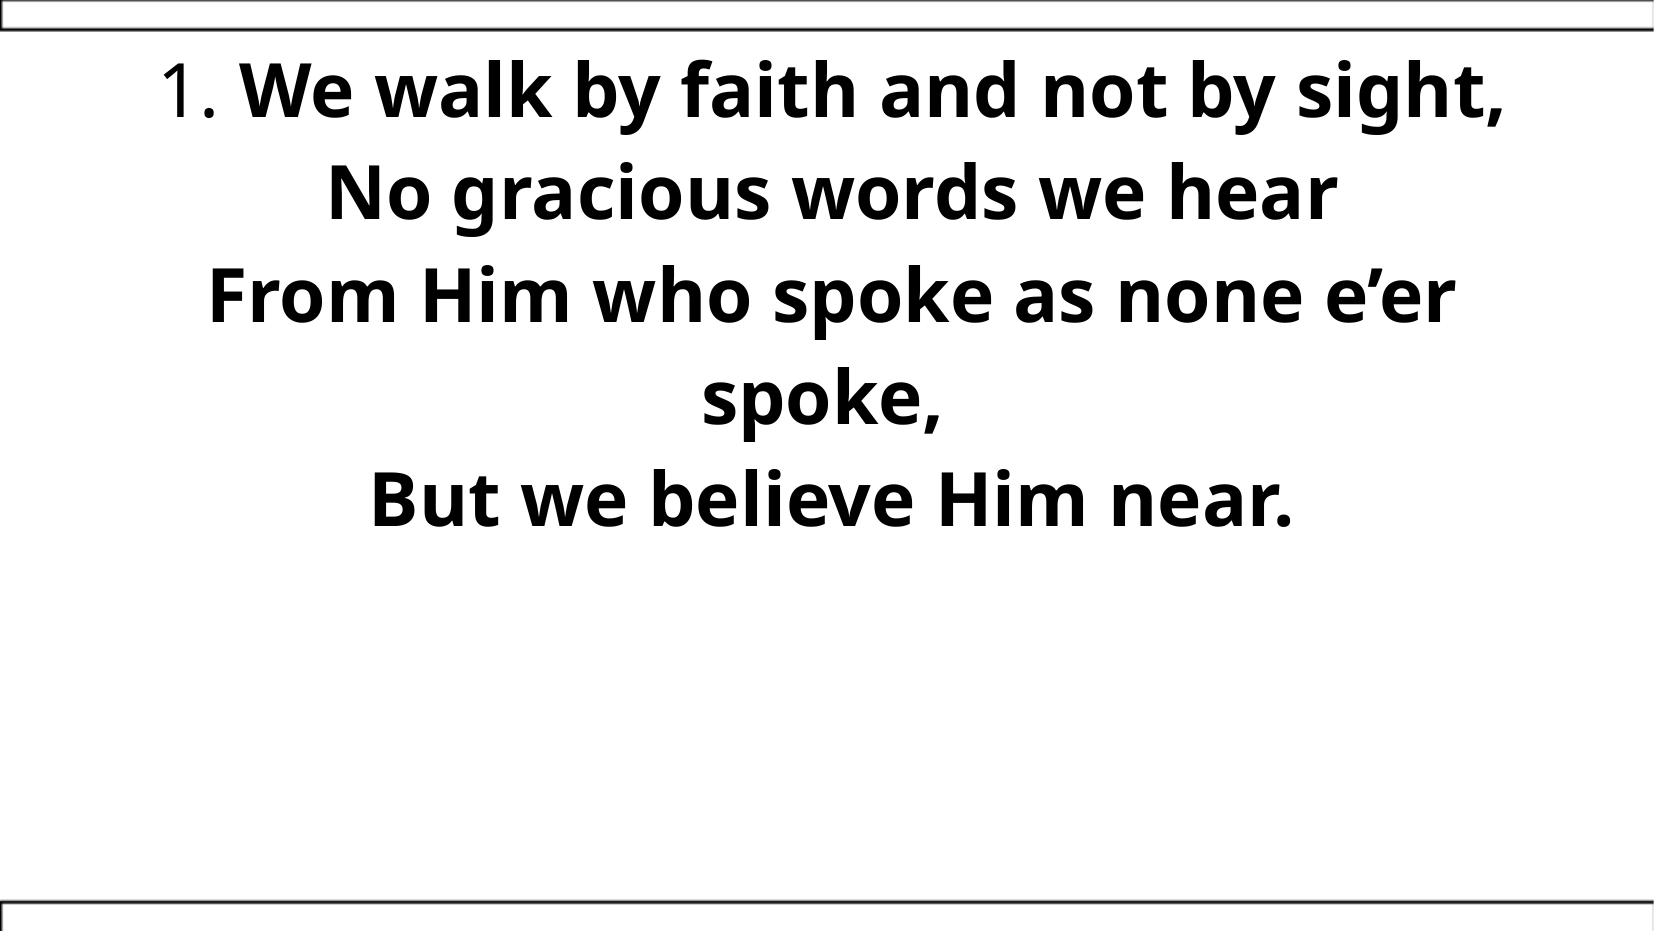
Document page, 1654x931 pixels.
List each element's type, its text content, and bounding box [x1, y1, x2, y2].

text_box 1. We walk by faith and not by sight, No gracious words we hear From Him who spoke as none e’er spoke, But we believe Him near. [75, 30, 1591, 445]
picture [0, 0, 1654, 931]
